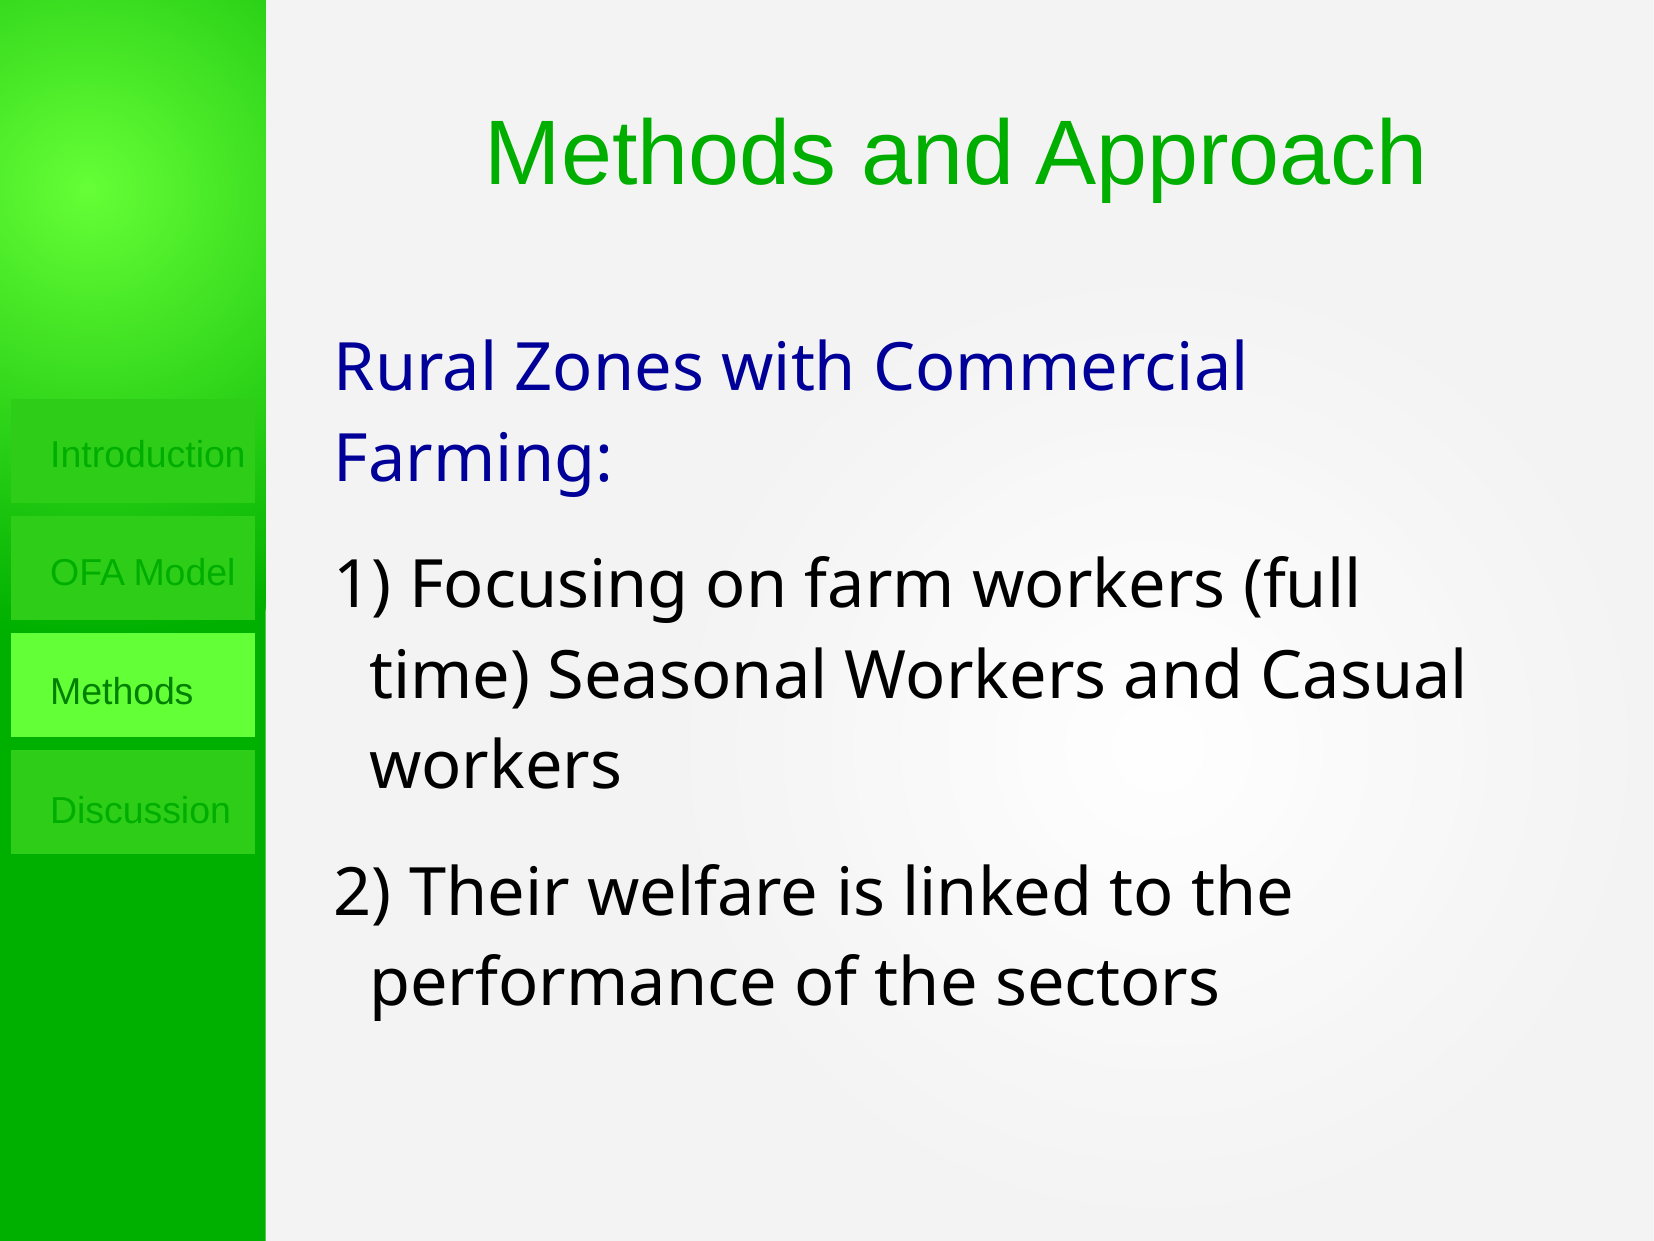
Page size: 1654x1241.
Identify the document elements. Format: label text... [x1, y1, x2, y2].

title Methods and Approach [389, 49, 1524, 257]
text_box Introduction [35, 425, 318, 483]
text_box Methods [35, 663, 265, 720]
text_box Rural Zones with Commercial Farming: Focusing on farm workers (full time) Seasonal Workers and Casual workers Their welfare is linked to the performance of the sectors [318, 311, 1501, 942]
text_box Discussion [35, 781, 292, 839]
text_box OFA Model [35, 544, 252, 602]
